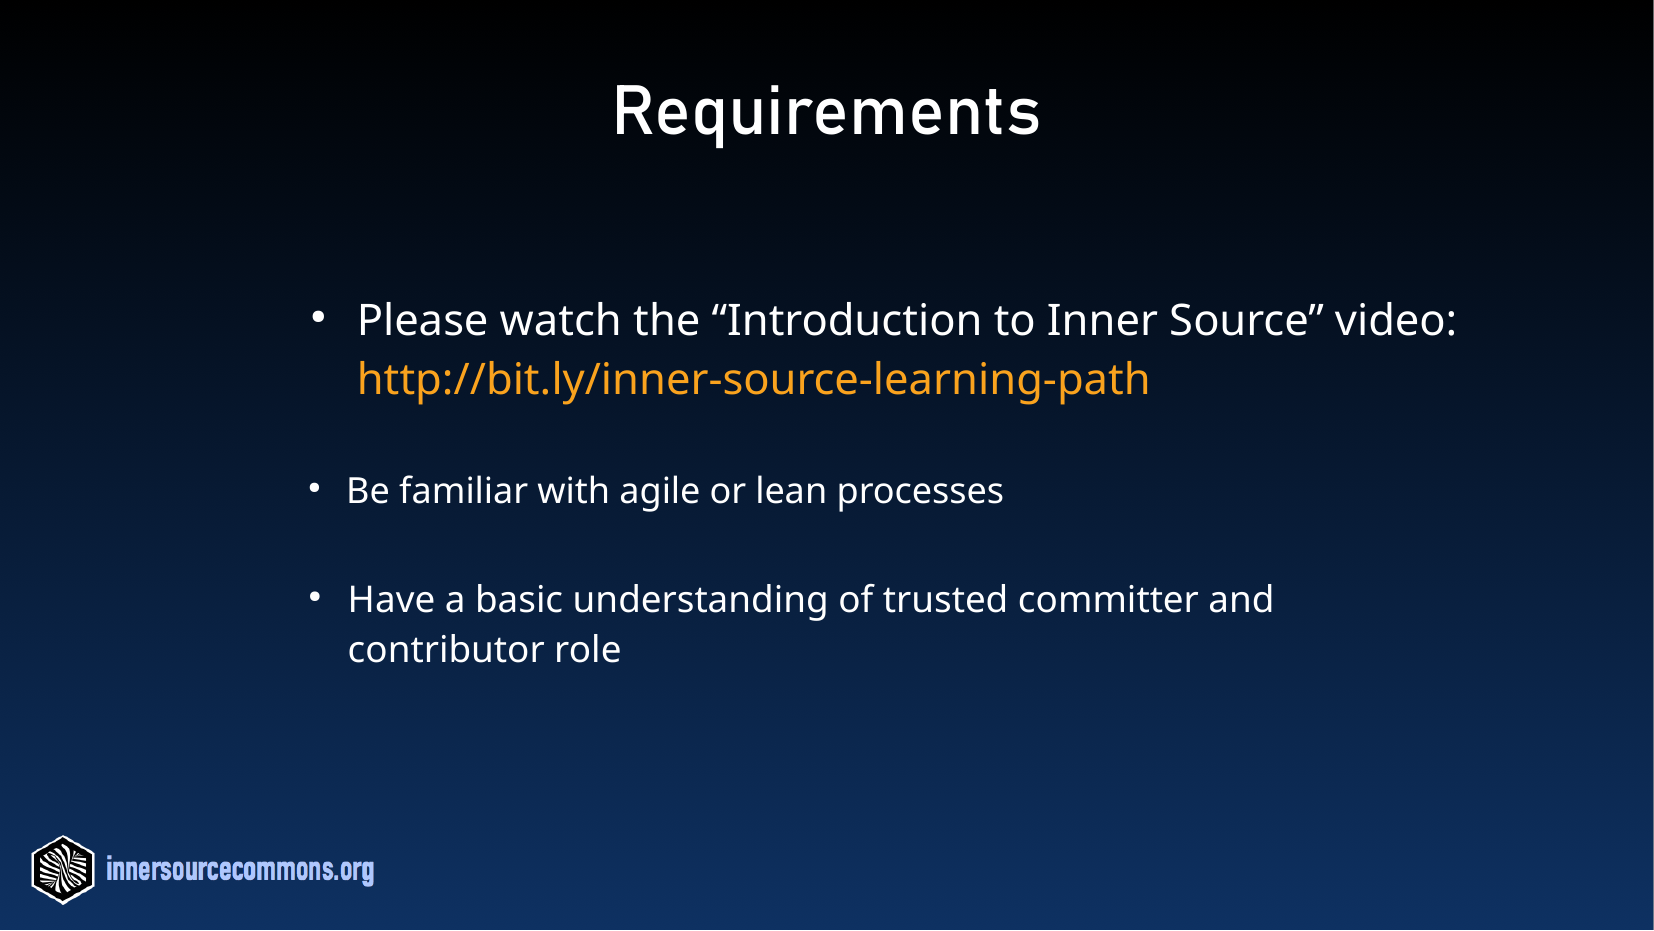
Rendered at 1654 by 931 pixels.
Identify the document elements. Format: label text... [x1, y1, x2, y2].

picture [0, 0, 1654, 930]
text_box Have a basic understanding of trusted committer and contributor role [295, 572, 1290, 722]
title Requirements [82, 37, 1571, 193]
list Please watch the “Introduction to Inner Source” video: http://bit.ly/inner-source-learning-path [295, 288, 1473, 461]
text_box Be familiar with agile or lean processes [295, 464, 1015, 547]
